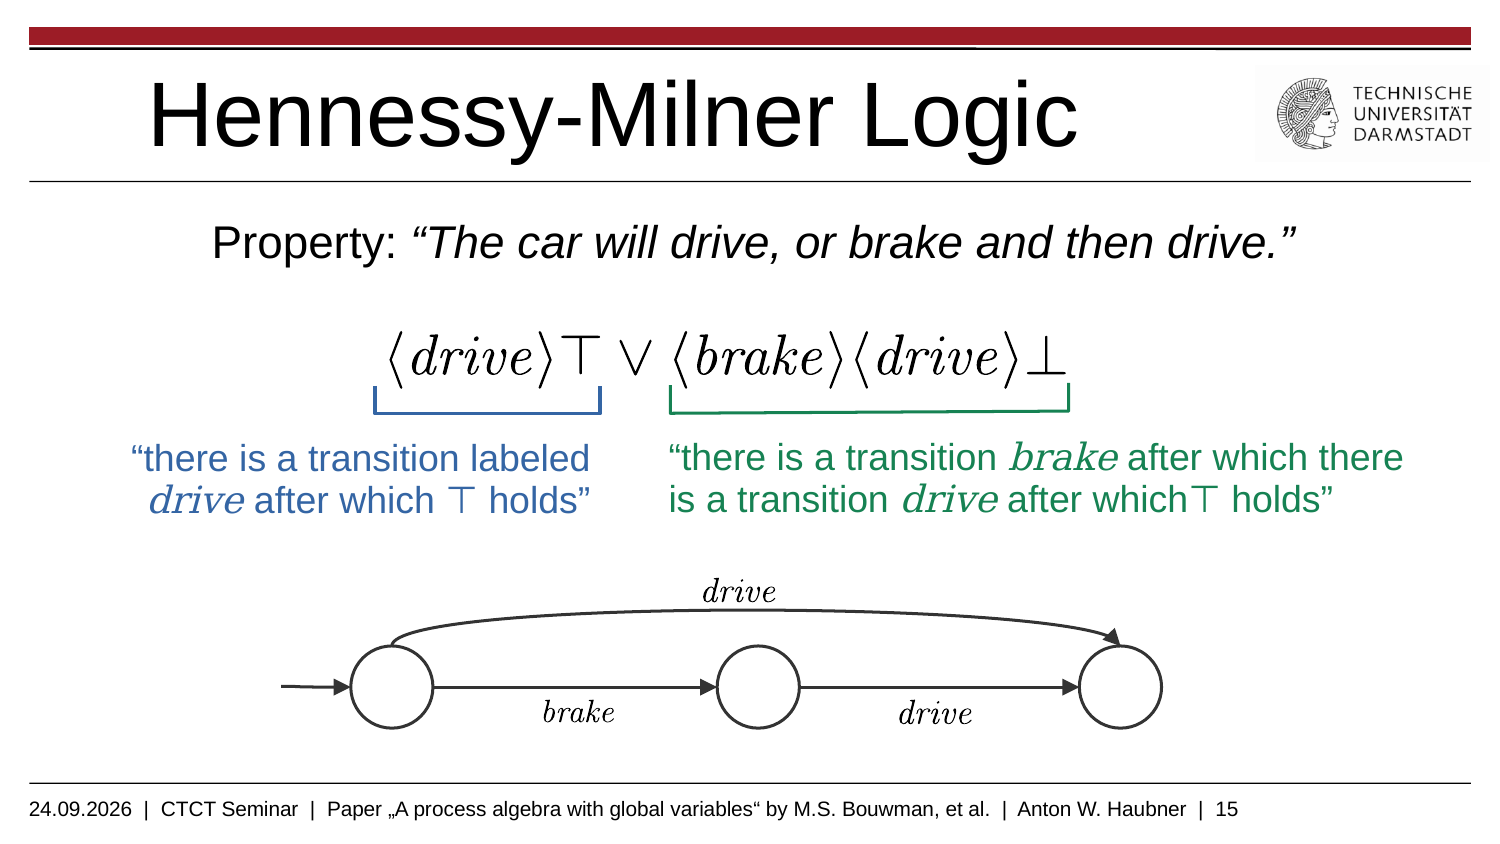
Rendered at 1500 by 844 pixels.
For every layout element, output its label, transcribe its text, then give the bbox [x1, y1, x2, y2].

text_box [570, 707, 585, 723]
text_box [586, 699, 601, 723]
picture [1255, 65, 1490, 162]
text_box [745, 586, 761, 603]
text_box [941, 708, 957, 725]
text_box [959, 708, 972, 725]
text_box “there is a transition labeled drive after which ⊤ holds” [116, 429, 606, 529]
text_box “there is a transition brake after which there is a transition drive after which⊤ holds” [653, 429, 1420, 528]
text_box [385, 330, 1066, 389]
text_box [543, 699, 555, 723]
title Hennessy-Milner Logic [29, 63, 1199, 167]
text_box [720, 586, 744, 603]
text_box [916, 708, 940, 725]
text_box [602, 707, 614, 723]
text_box [557, 707, 571, 723]
text_box [703, 577, 719, 603]
text_box Property: “The car will drive, or brake and then drive.” [196, 209, 1311, 276]
text_box [762, 586, 776, 603]
text_box [899, 699, 916, 725]
